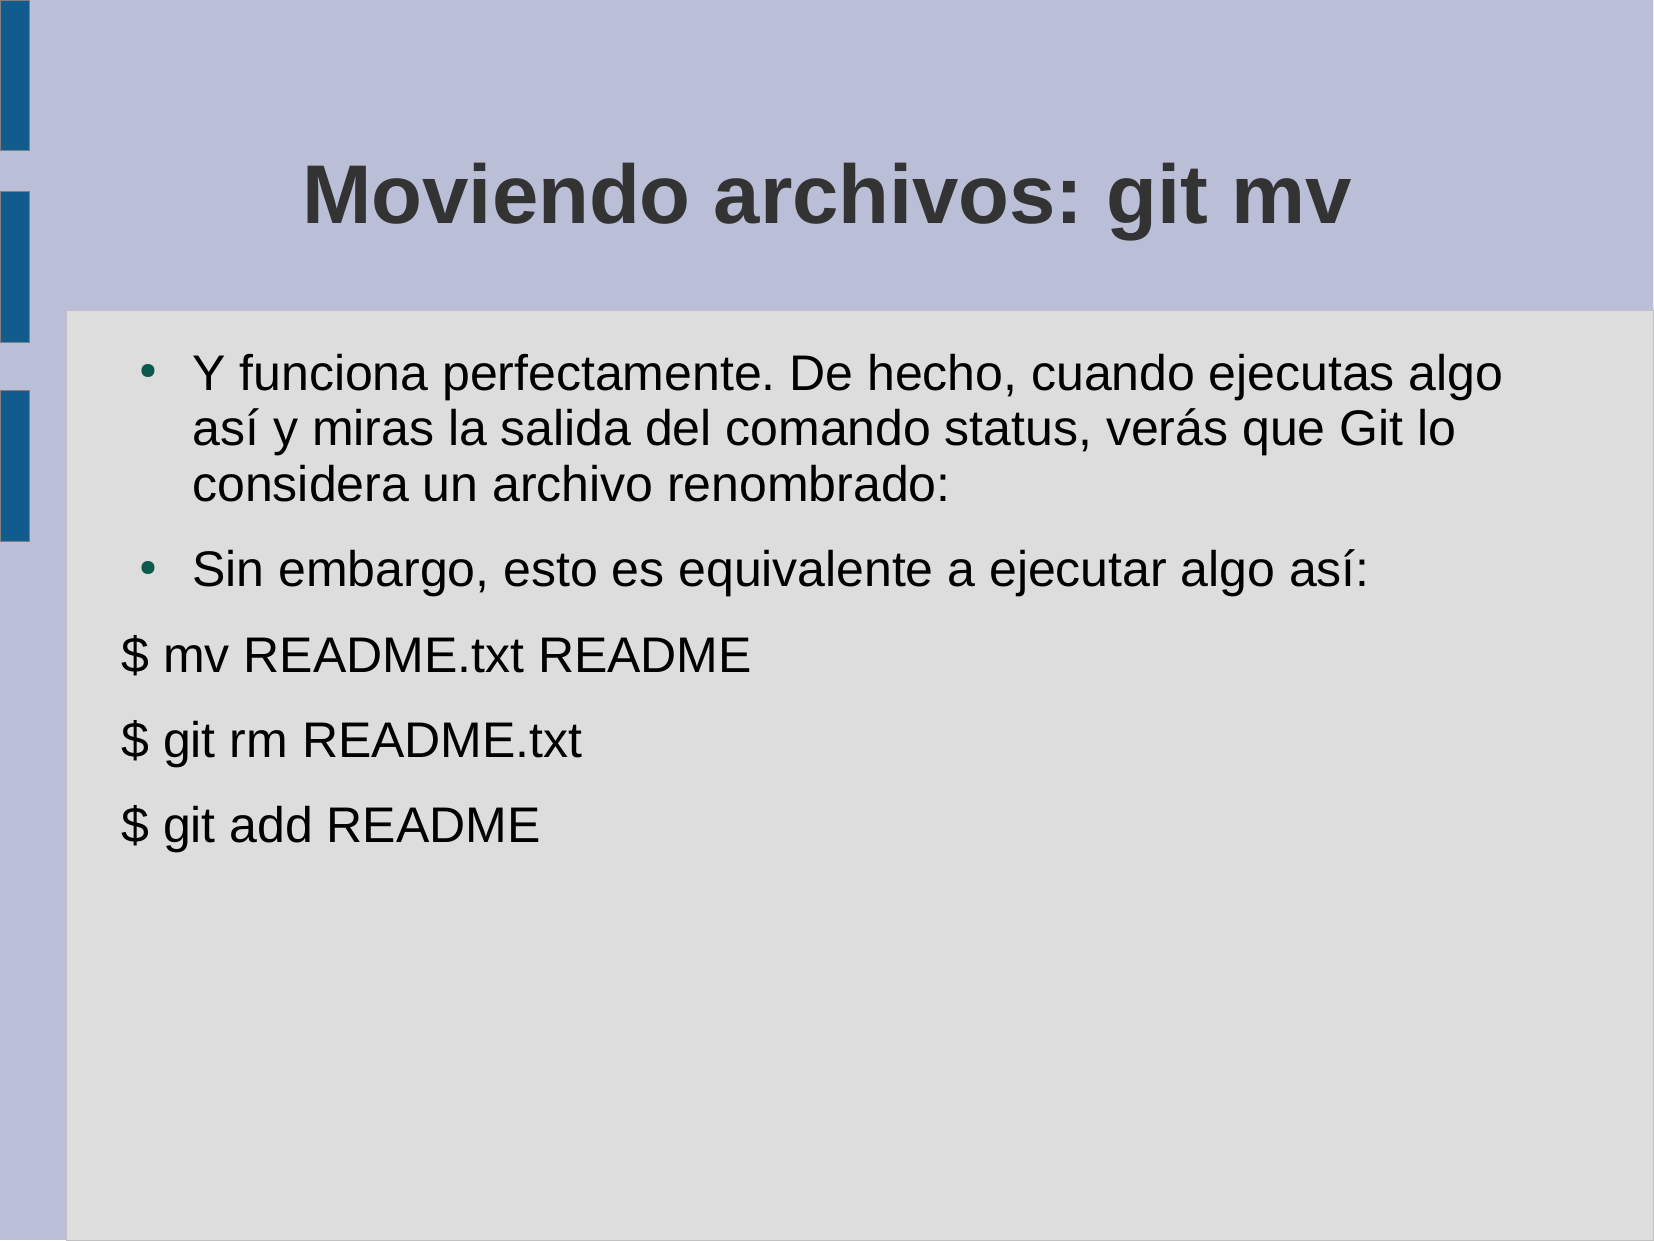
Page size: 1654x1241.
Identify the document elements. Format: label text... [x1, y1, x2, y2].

list Y funciona perfectamente. De hecho, cuando ejecutas algo así y miras la salida del comando status, verás que Git lo considera un archivo renombrado: Sin embargo, esto es equivalente a ejecutar algo así: $ mv README.txt README $ git rm README.txt $ git add README [121, 344, 1534, 1127]
title Moviendo archivos: git mv [121, 91, 1534, 299]
